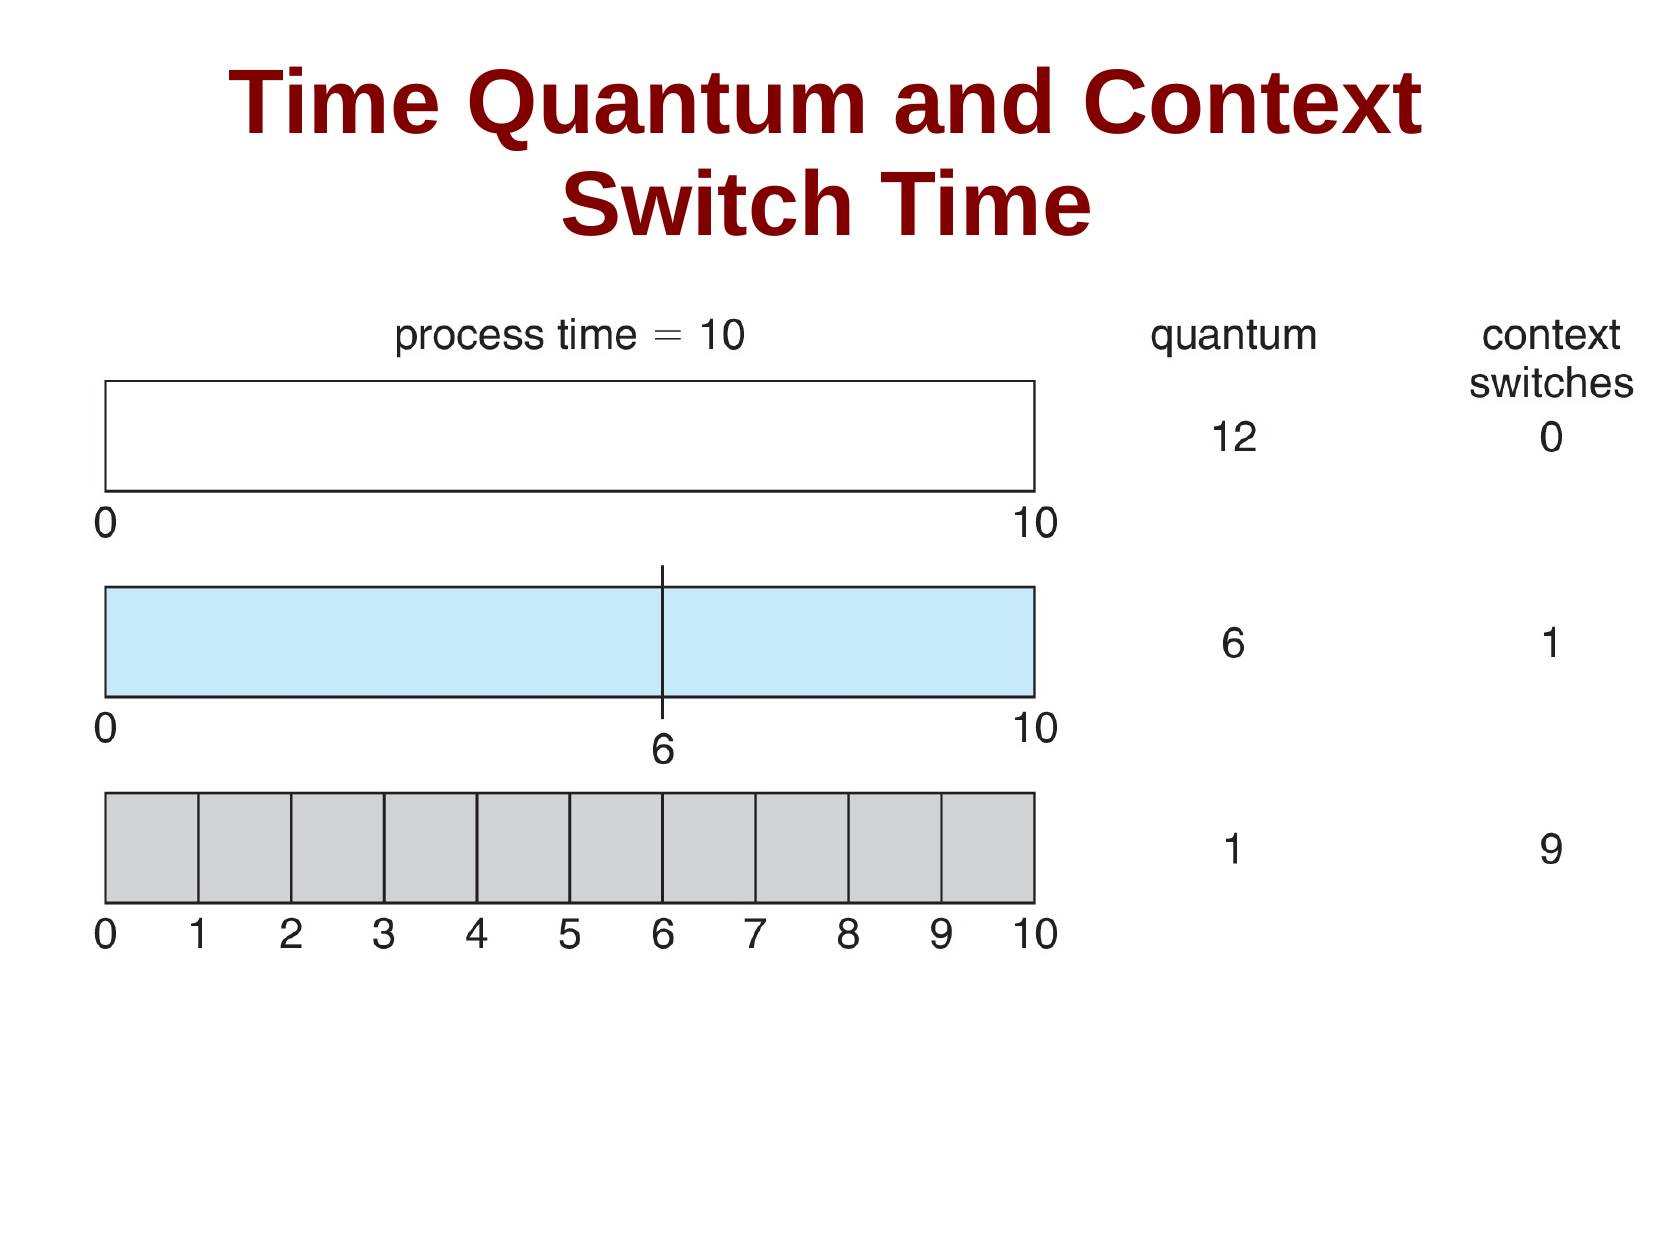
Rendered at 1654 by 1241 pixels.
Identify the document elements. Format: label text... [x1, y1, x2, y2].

picture [93, 313, 1634, 957]
title Time Quantum and Context Switch Time [82, 49, 1571, 257]
